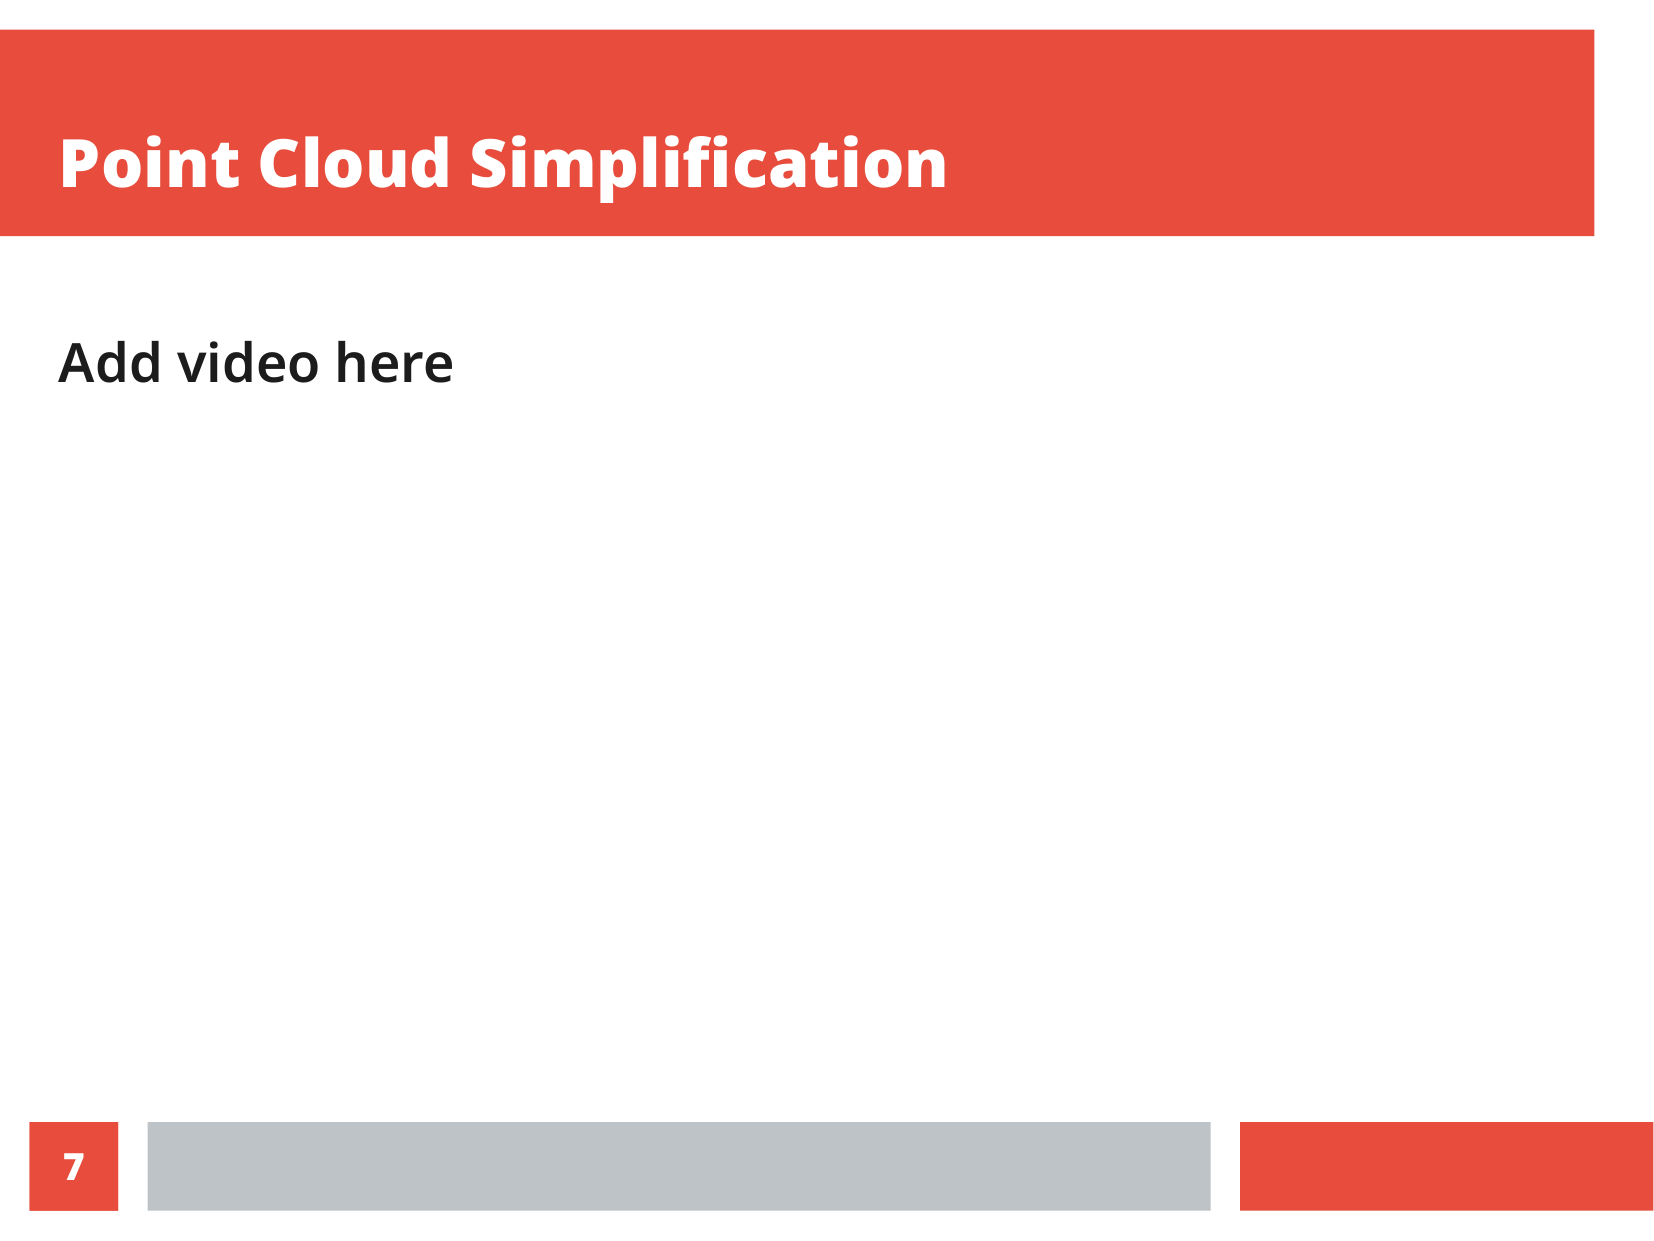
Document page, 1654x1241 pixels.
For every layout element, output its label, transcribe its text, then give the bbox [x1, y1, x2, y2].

title Point Cloud Simplification [59, 59, 1595, 207]
list Add video here [59, 324, 1565, 1093]
